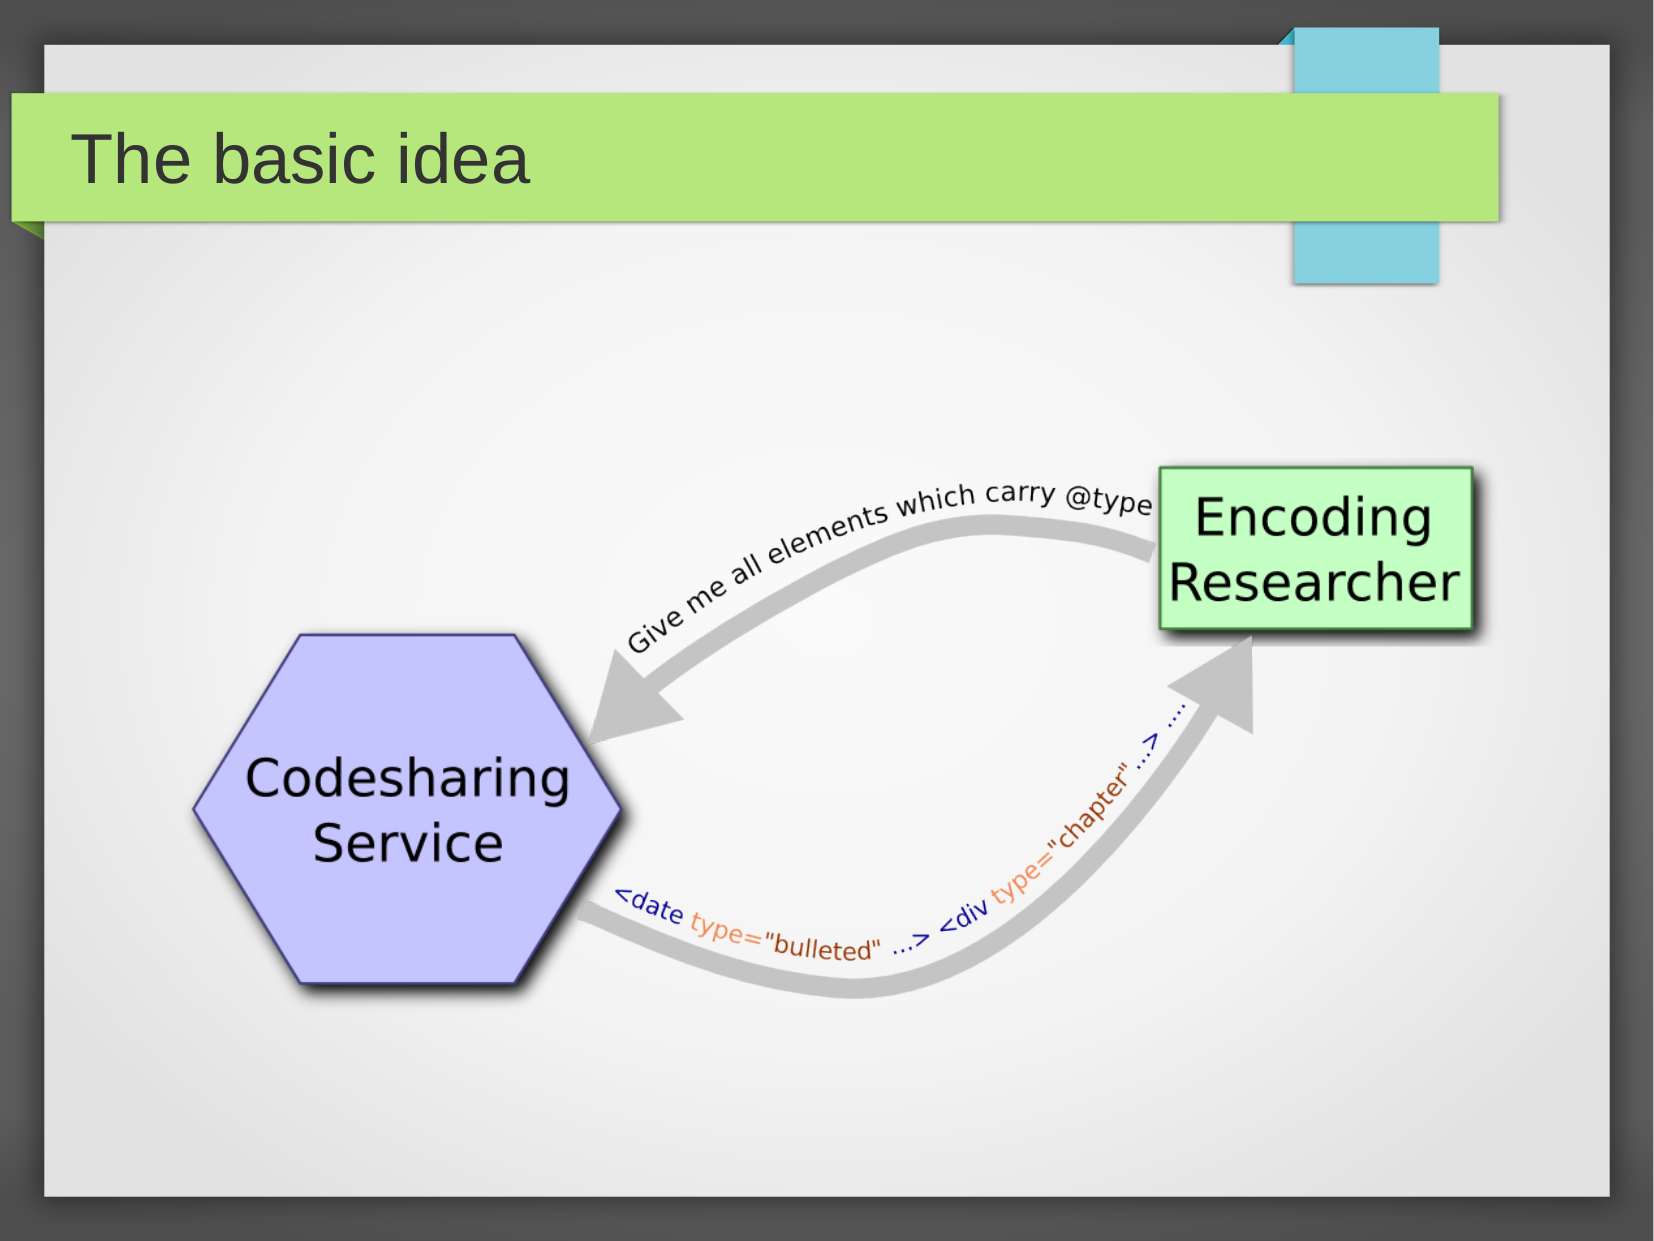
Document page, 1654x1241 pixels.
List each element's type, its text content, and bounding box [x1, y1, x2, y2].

picture [0, 0, 1654, 1241]
title The basic idea [70, 106, 1229, 213]
